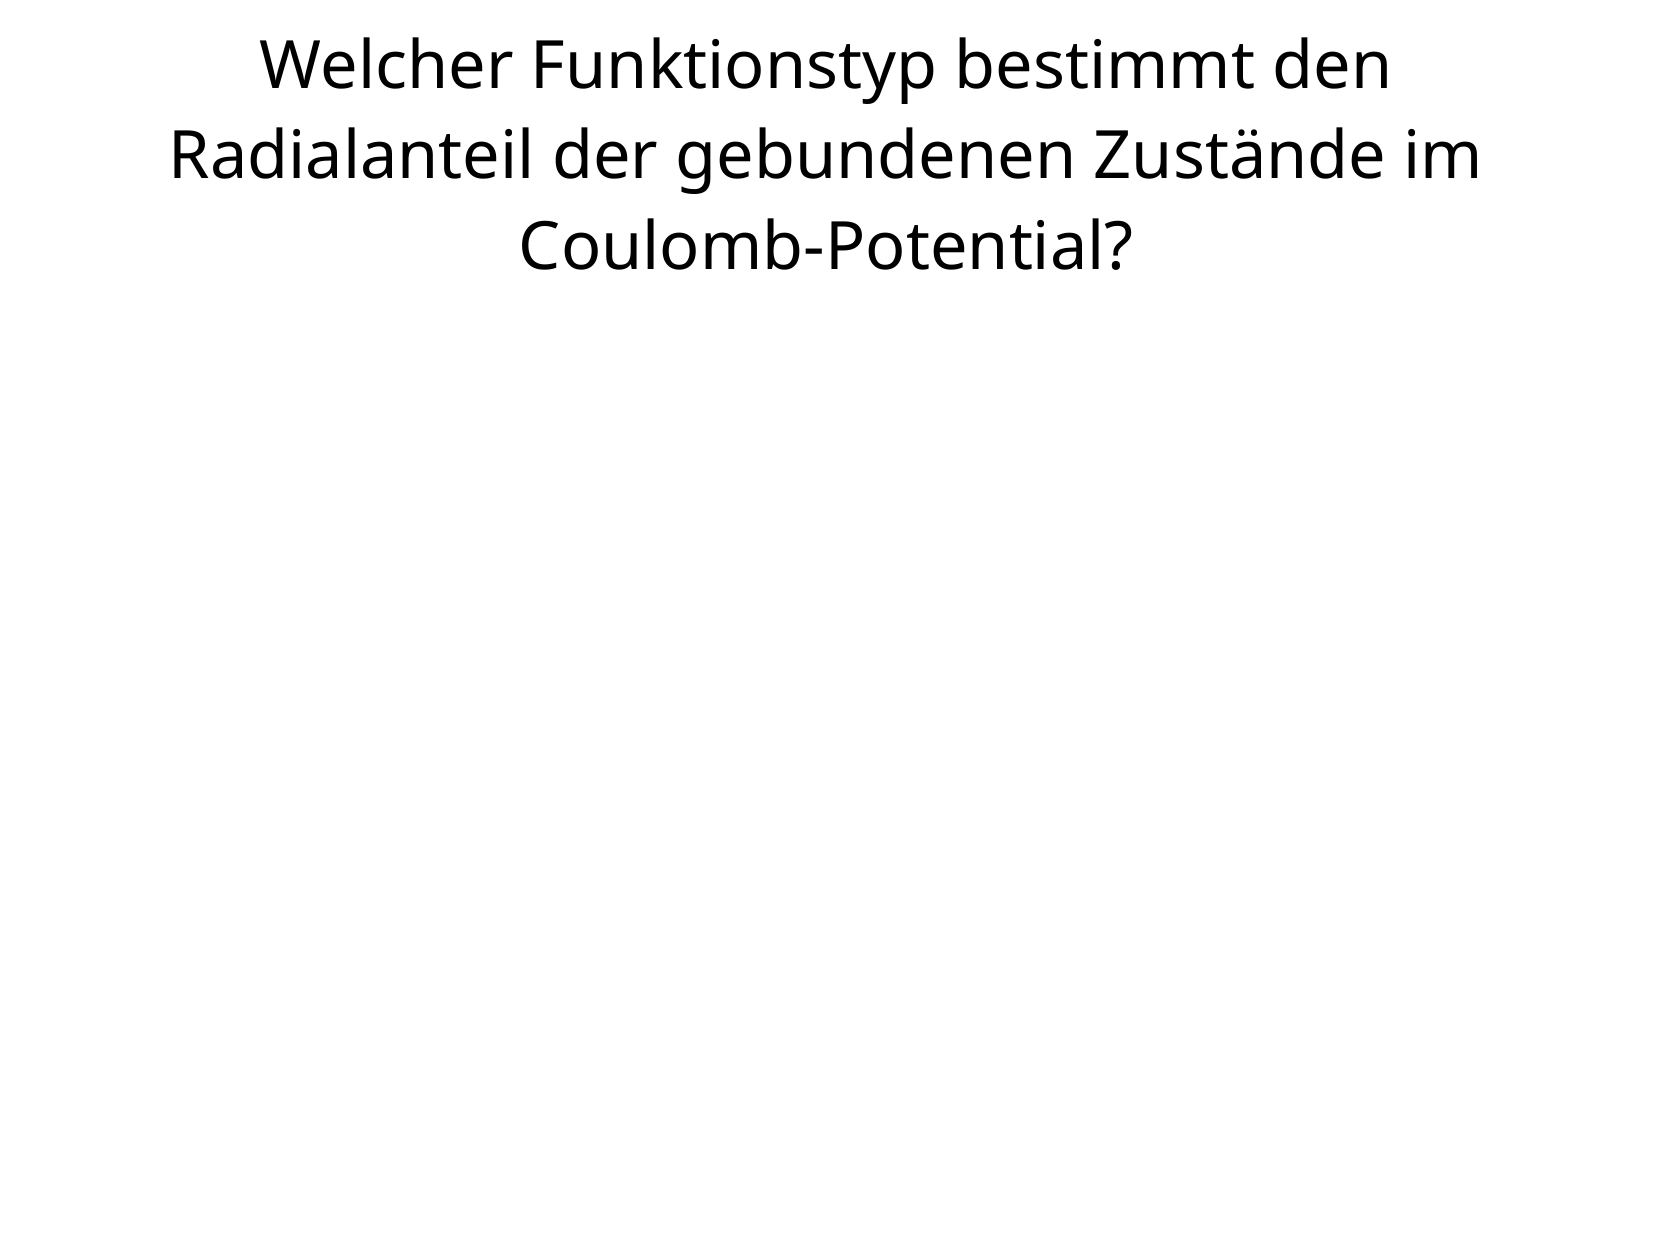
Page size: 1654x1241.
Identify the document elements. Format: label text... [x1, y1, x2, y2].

title Welcher Funktionstyp bestimmt den Radialanteil der gebundenen Zustände im Coulomb-Potential? [82, 49, 1571, 257]
